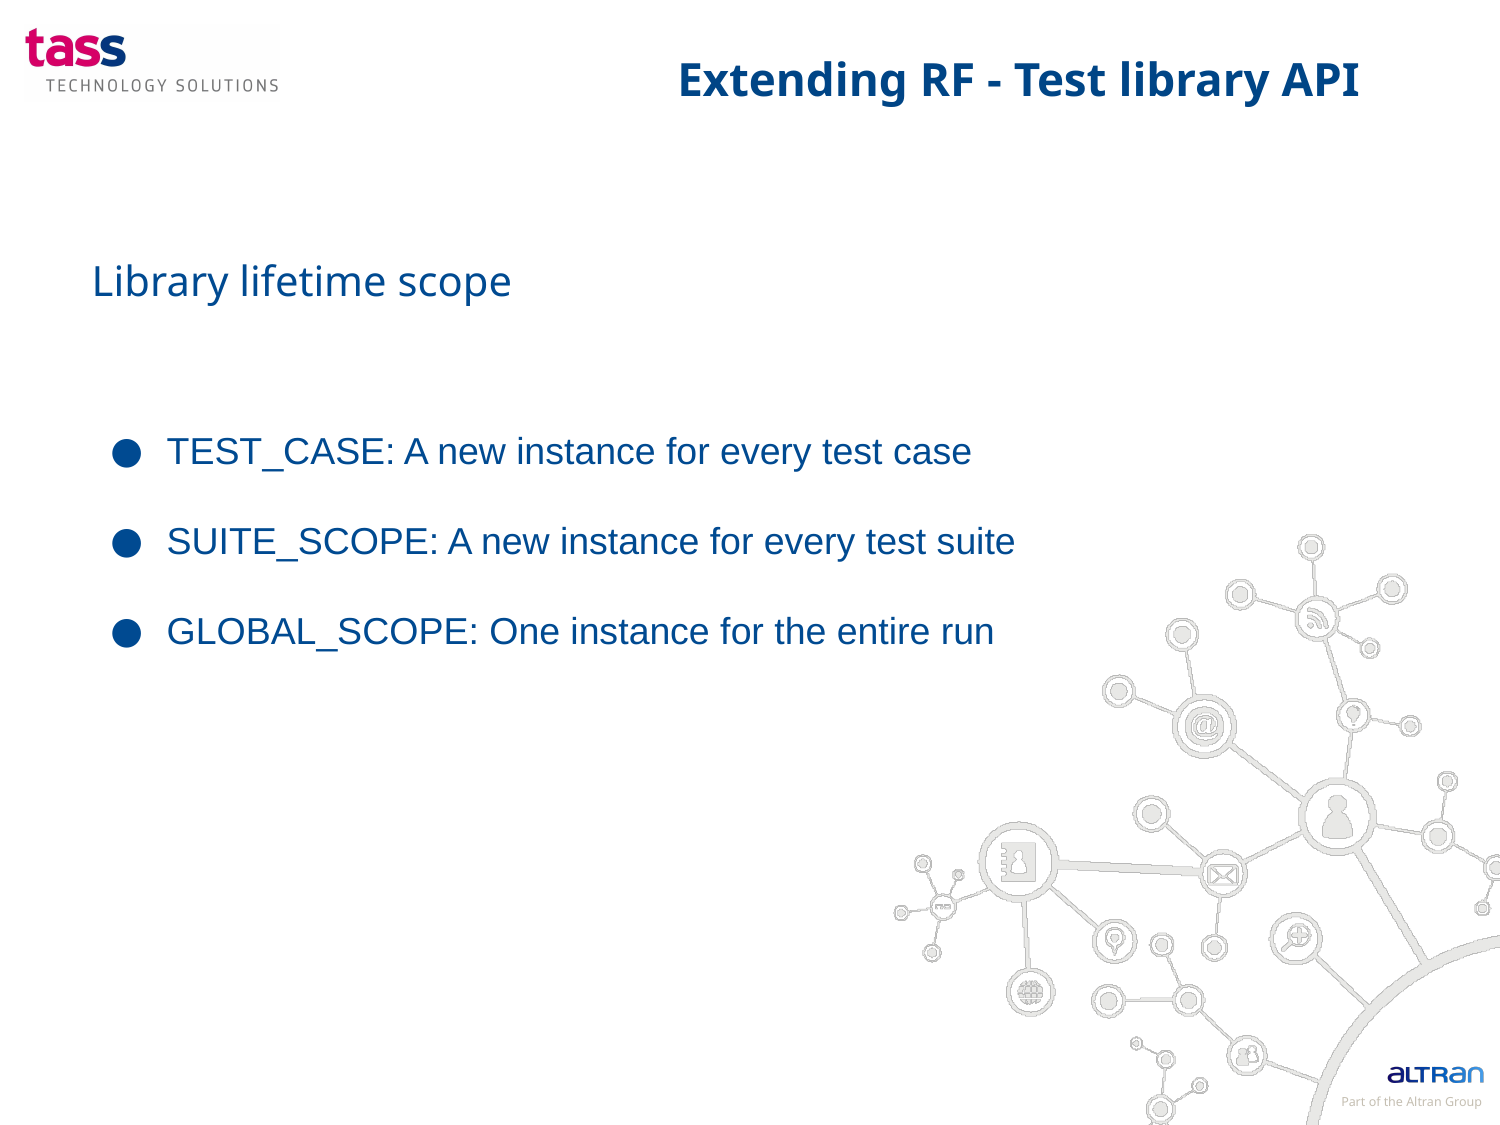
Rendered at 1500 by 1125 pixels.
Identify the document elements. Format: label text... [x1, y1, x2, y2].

picture [24, 24, 280, 102]
list TEST_CASE: A new instance for every test case SUITE_SCOPE: A new instance for every test suite GLOBAL_SCOPE: One instance for the entire run [76, 374, 1500, 1066]
title Extending RF - Test library API [336, 30, 1375, 126]
picture [1385, 1066, 1485, 1087]
list Library lifetime scope [76, 196, 1468, 346]
